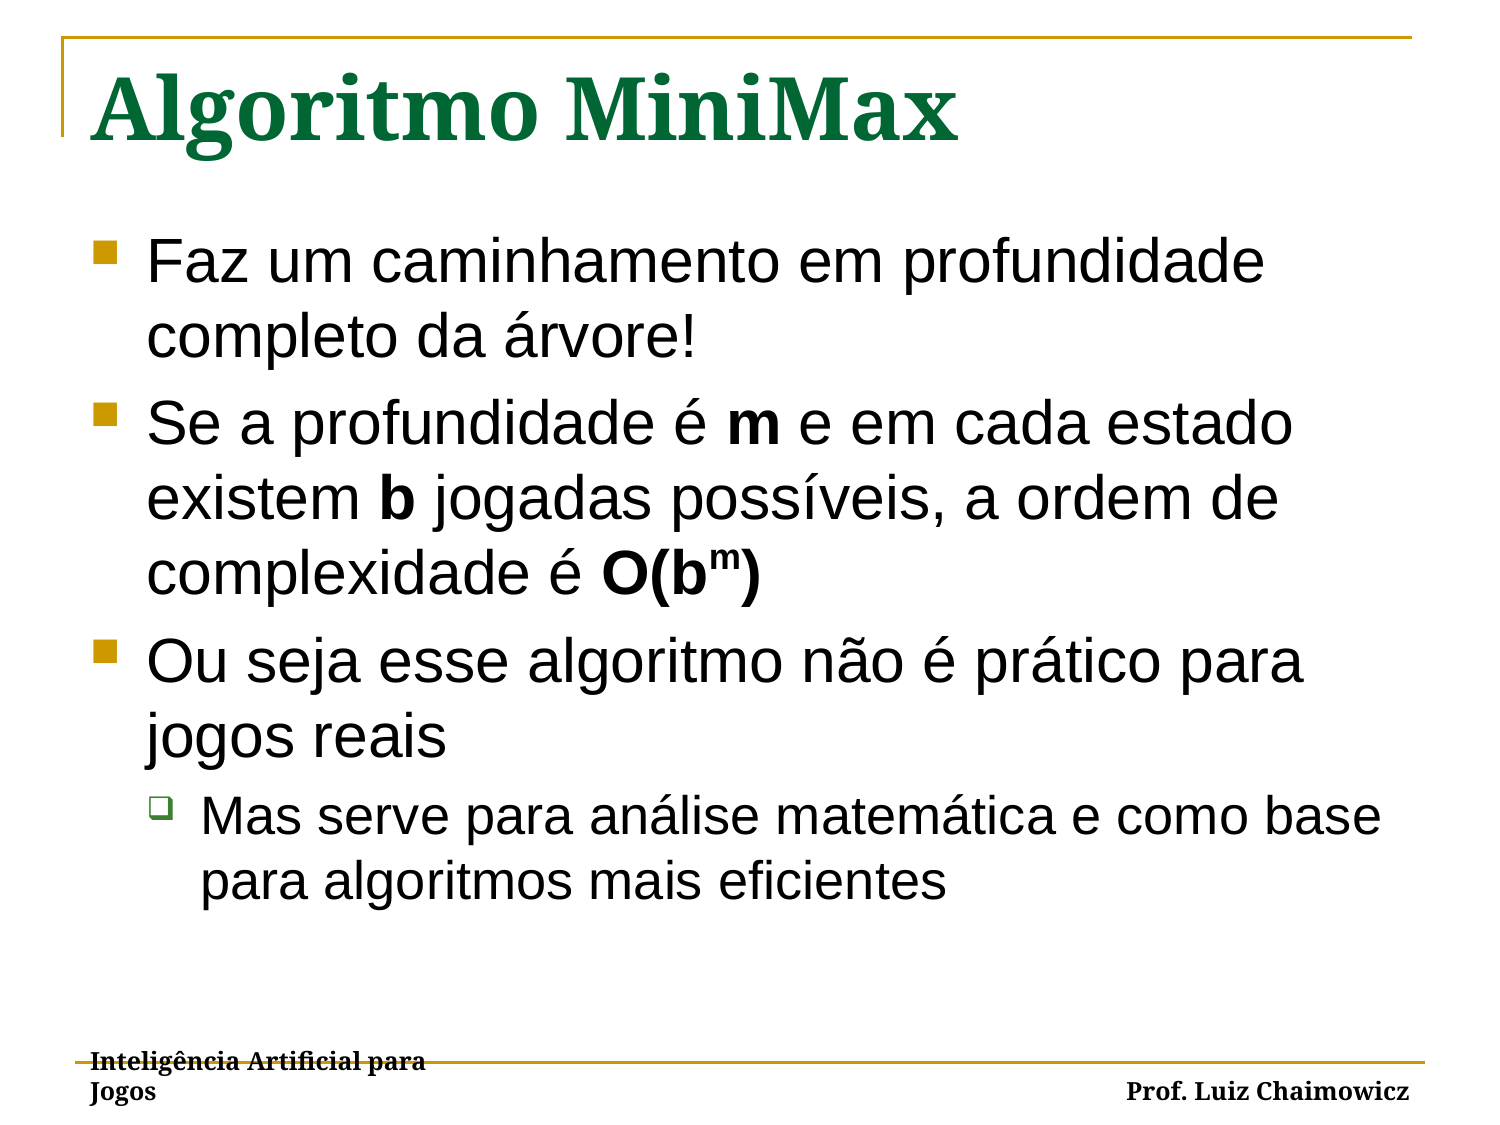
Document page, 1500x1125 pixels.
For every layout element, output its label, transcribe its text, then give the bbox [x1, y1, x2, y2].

title Algoritmo MiniMax [75, 45, 1425, 188]
list Faz um caminhamento em profundidade completo da árvore! Se a profundidade é m e em cada estado existem b jogadas possíveis, a ordem de complexidade é O(bm) Ou seja esse algoritmo não é prático para jogos reais Mas serve para análise matemática e como base para algoritmos mais eficientes [75, 212, 1425, 1038]
footer Inteligência Artificial para Jogos [75, 1074, 500, 1113]
